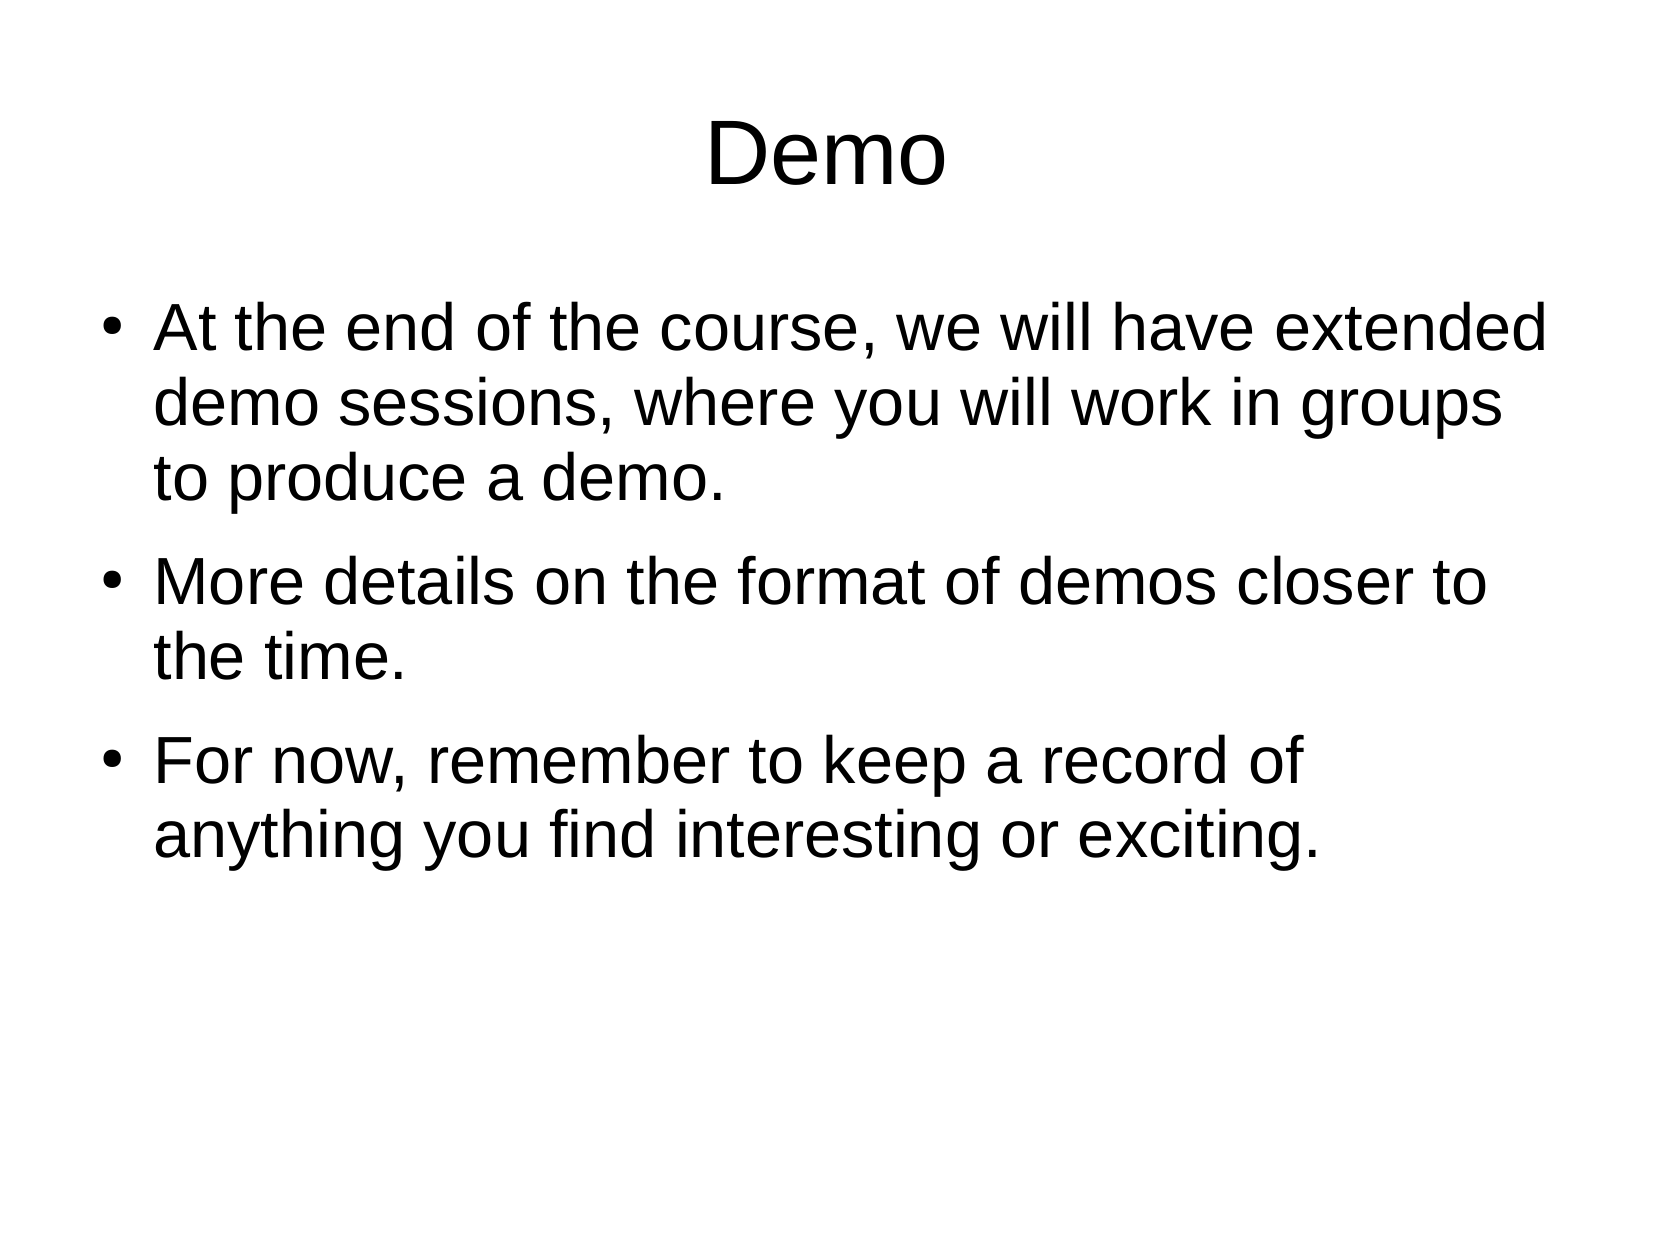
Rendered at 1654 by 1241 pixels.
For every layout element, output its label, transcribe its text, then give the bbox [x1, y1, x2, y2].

title Demo [82, 49, 1571, 257]
list At the end of the course, we will have extended demo sessions, where you will work in groups to produce a demo. More details on the format of demos closer to the time. For now, remember to keep a record of anything you find interesting or exciting. [82, 290, 1571, 1010]
